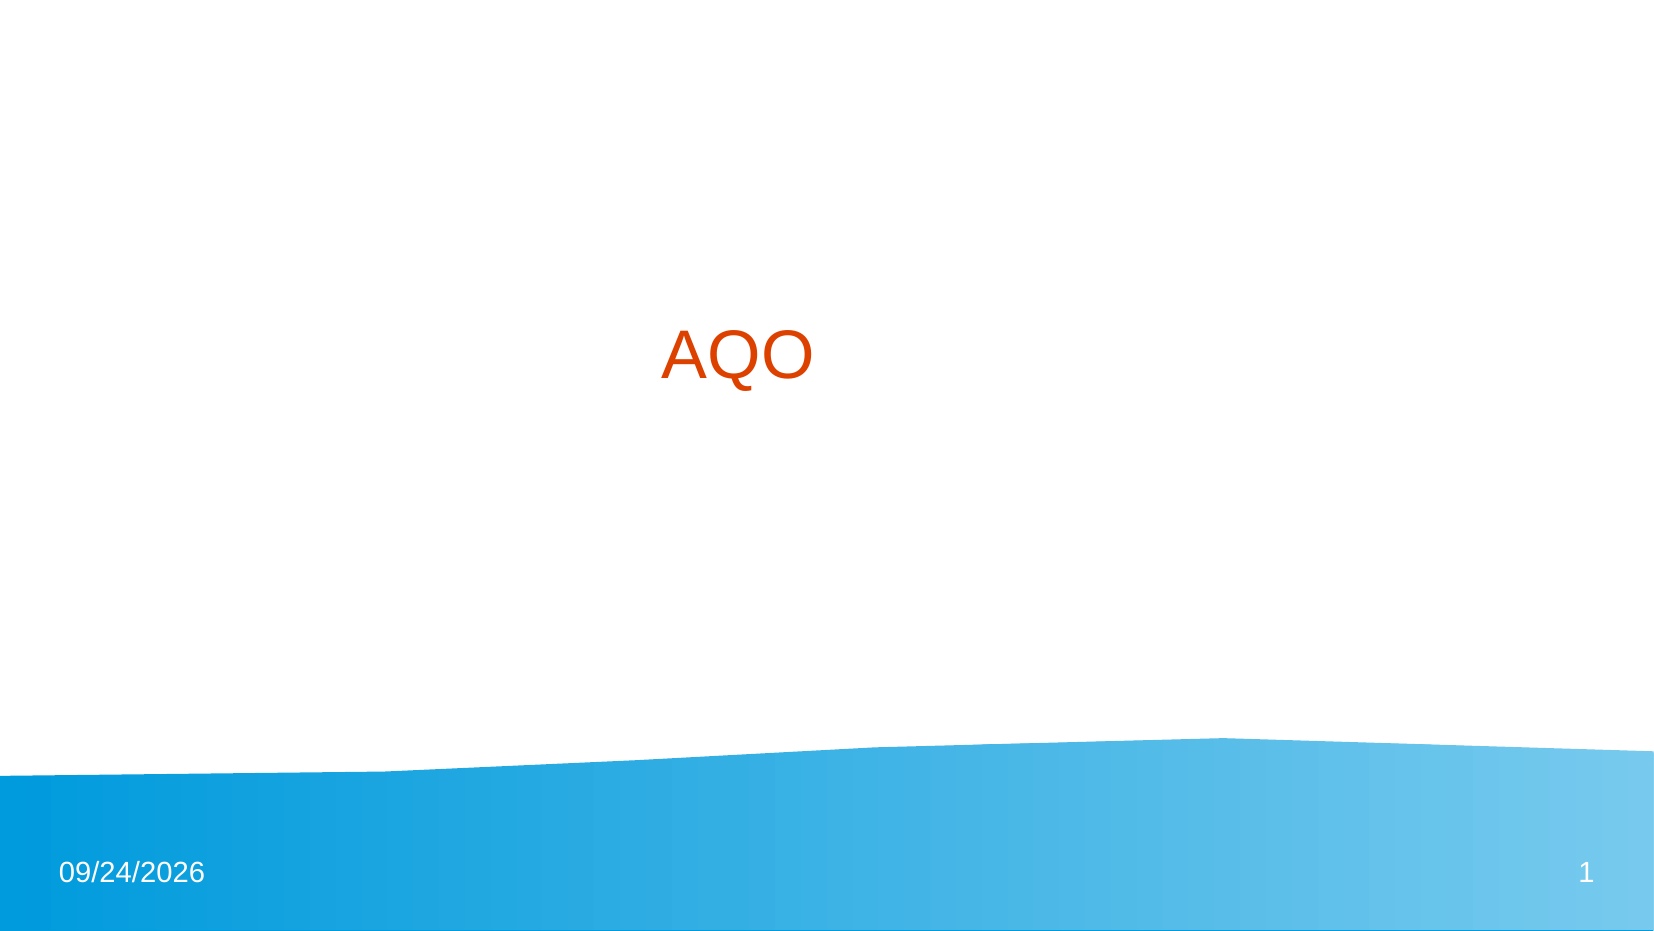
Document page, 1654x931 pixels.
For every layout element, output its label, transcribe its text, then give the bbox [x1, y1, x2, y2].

title AQO [0, 265, 1477, 443]
